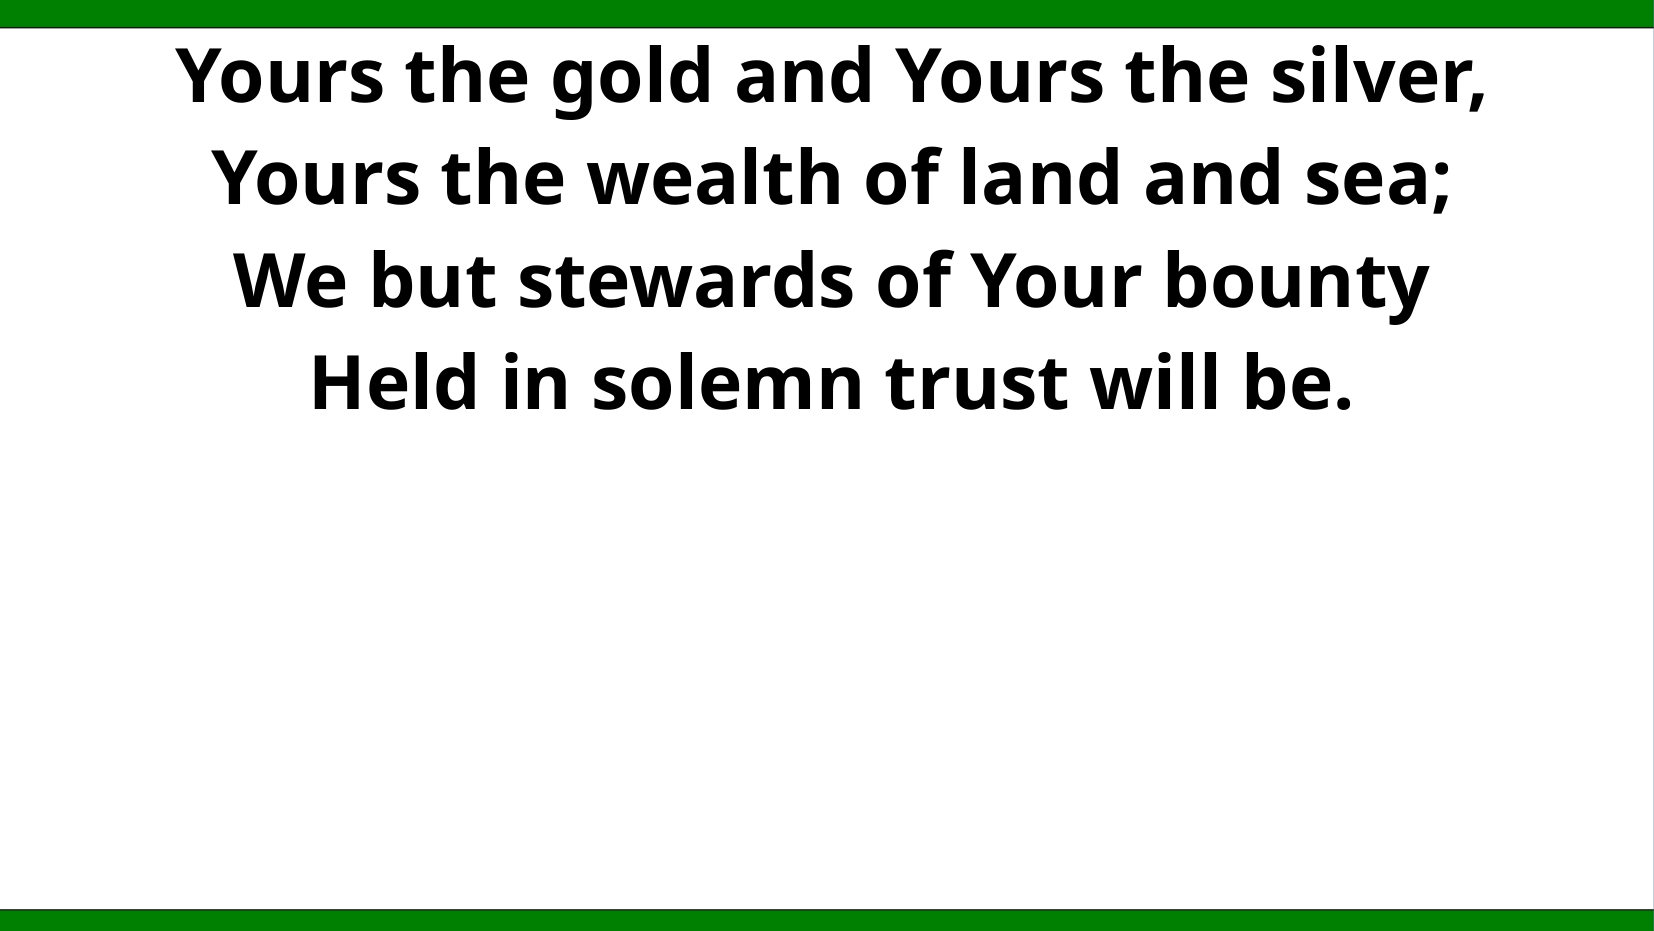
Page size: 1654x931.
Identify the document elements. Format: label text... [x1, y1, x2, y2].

text_box Yours the gold and Yours the silver, Yours the wealth of land and sea; We but stewards of Your bounty Held in solemn trust will be. [75, 15, 1591, 430]
picture [0, 0, 1654, 931]
